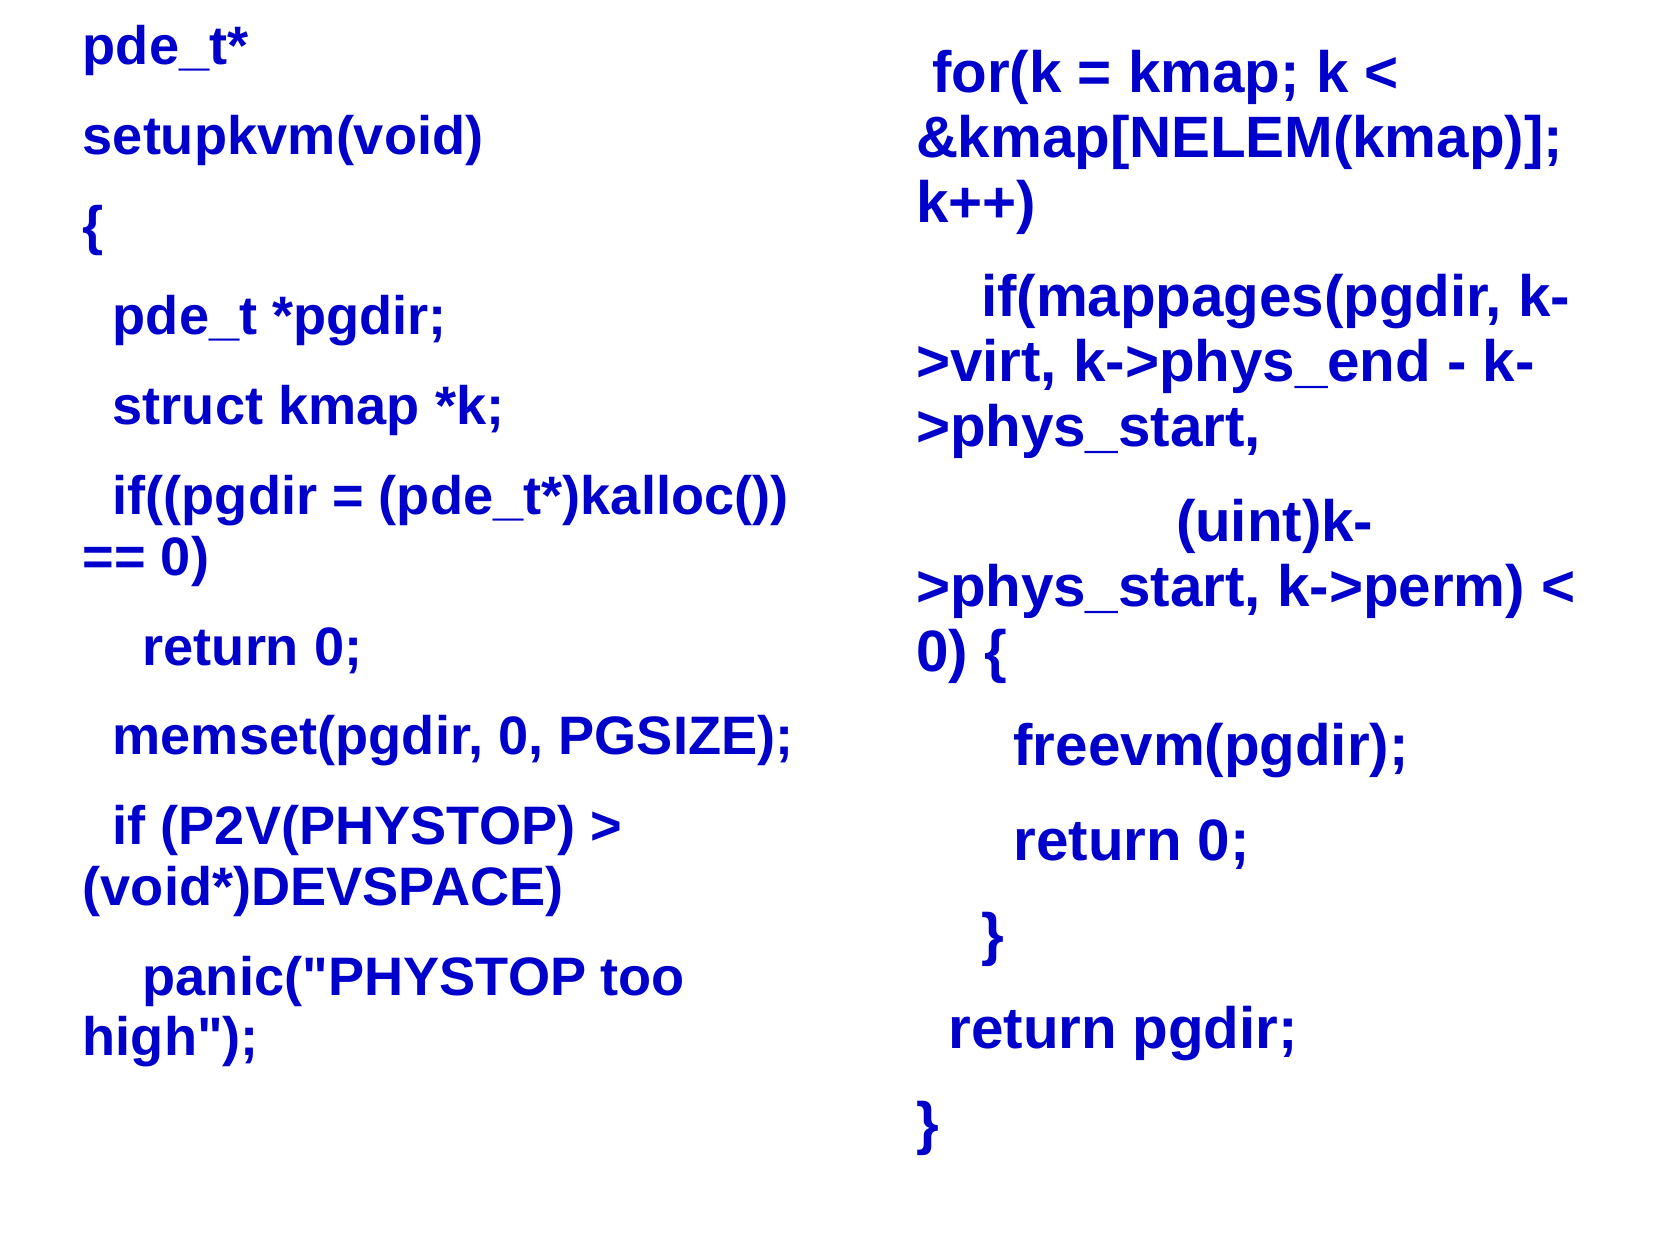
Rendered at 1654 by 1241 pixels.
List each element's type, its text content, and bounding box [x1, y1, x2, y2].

list for(k = kmap; k < &kmap[NELEM(kmap)]; k++) if(mappages(pgdir, k->virt, k->phys_end - k->phys_start, (uint)k->phys_start, k->perm) < 0) { freevm(pgdir); return 0; } return pgdir; } [916, 39, 1643, 1241]
list pde_t* setupkvm(void) { pde_t *pgdir; struct kmap *k; if((pgdir = (pde_t*)kalloc()) == 0) return 0; memset(pgdir, 0, PGSIZE); if (P2V(PHYSTOP) > (void*)DEVSPACE) panic("PHYSTOP too high"); [82, 15, 809, 1241]
